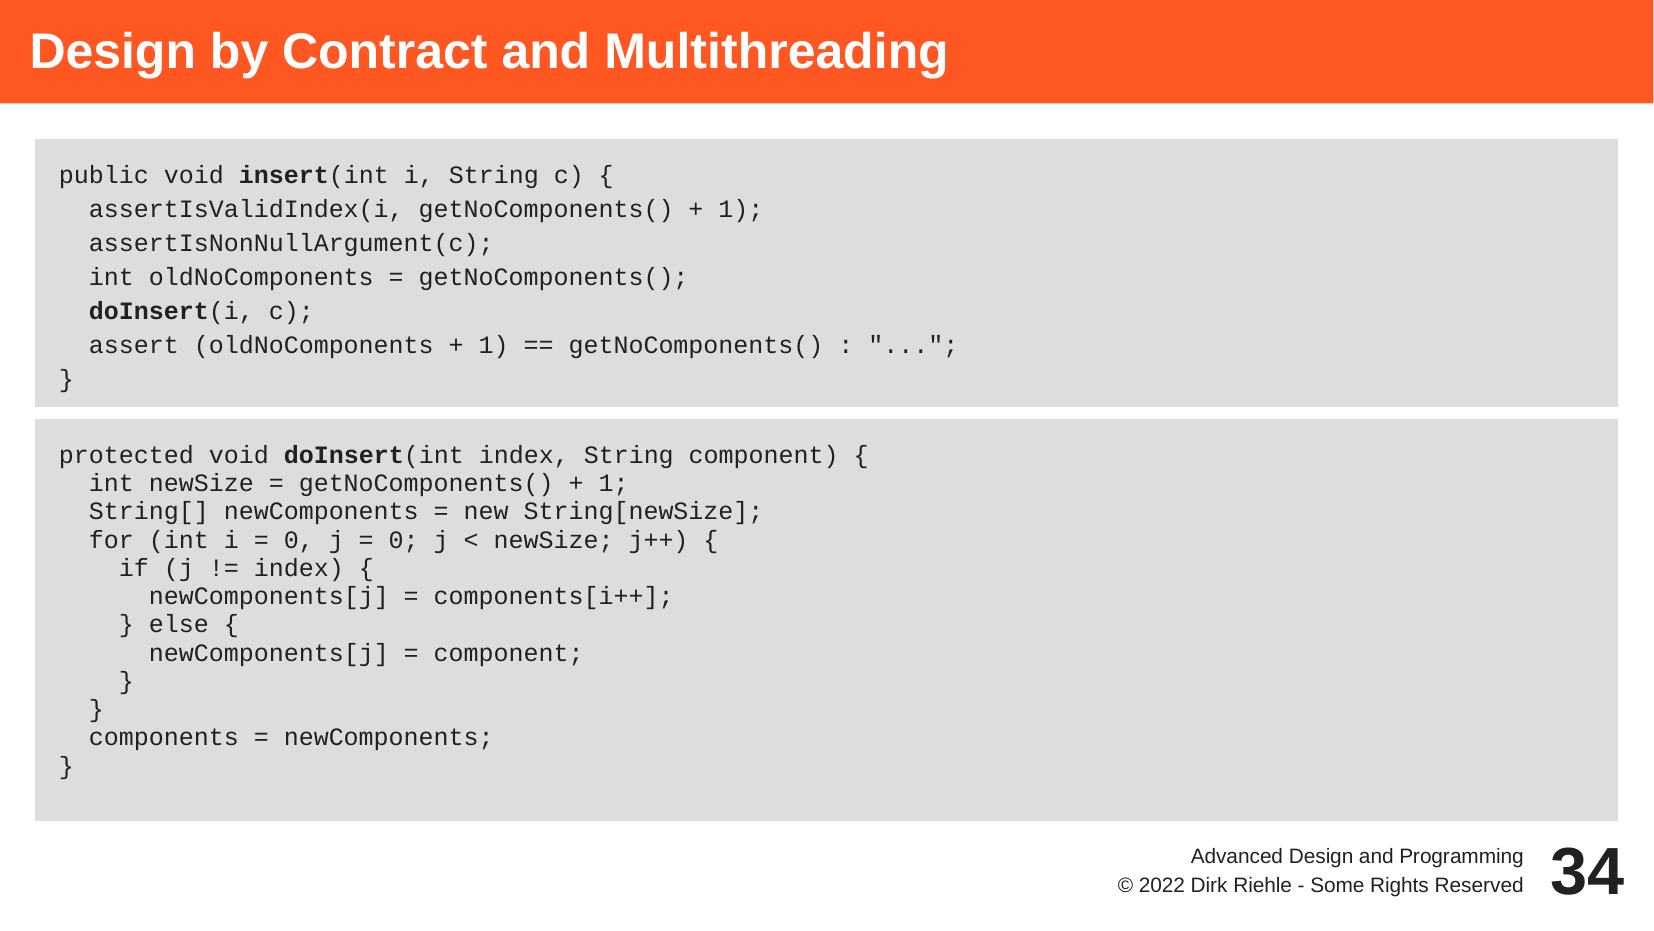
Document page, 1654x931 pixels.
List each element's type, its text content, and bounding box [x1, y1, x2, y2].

title Design by Contract and Multithreading [0, 0, 1654, 104]
list protected void doInsert(int index, String component) { int newSize = getNoComponents() + 1; String[] newComponents = new String[newSize]; for (int i = 0, j = 0; j < newSize; j++) { if (j != index) { newComponents[j] = components[i++]; } else { newComponents[j] = component; } } components = newComponents; } [29, 413, 1625, 827]
list public void insert(int i, String c) { assertIsValidIndex(i, getNoComponents() + 1); assertIsNonNullArgument(c); int oldNoComponents = getNoComponents(); doInsert(i, c); assert (oldNoComponents + 1) == getNoComponents() : "..."; } [29, 132, 1625, 407]
